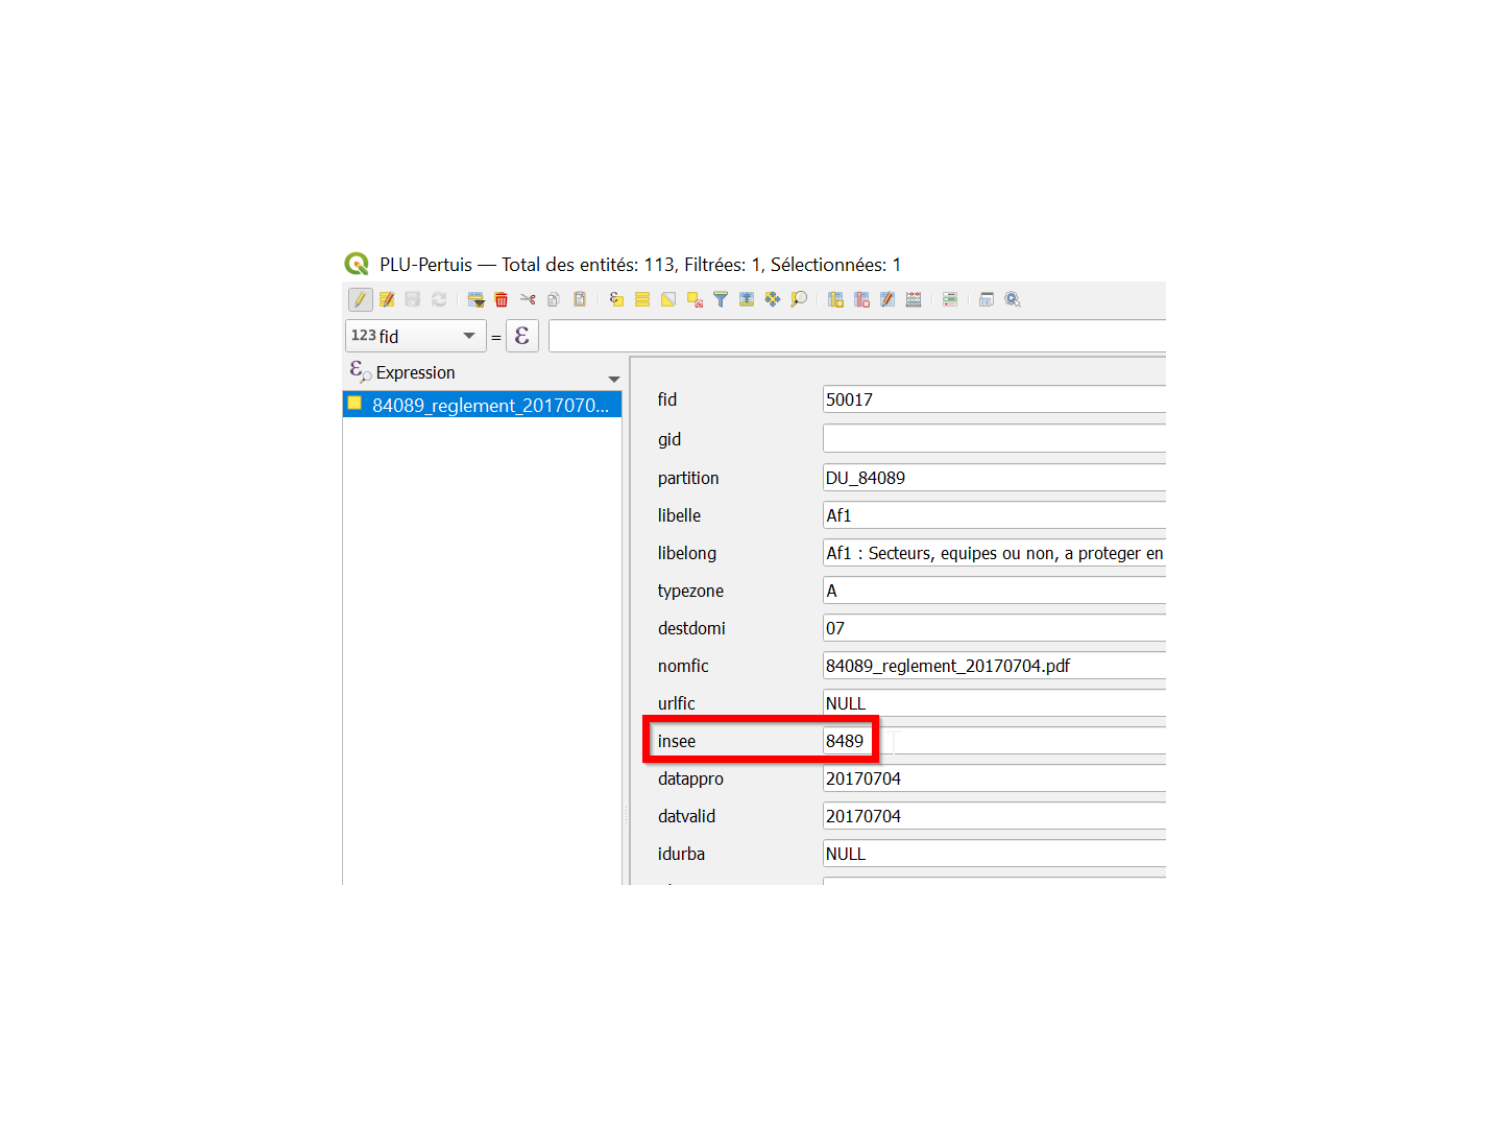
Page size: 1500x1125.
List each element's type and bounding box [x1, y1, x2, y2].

picture [342, 246, 1166, 885]
